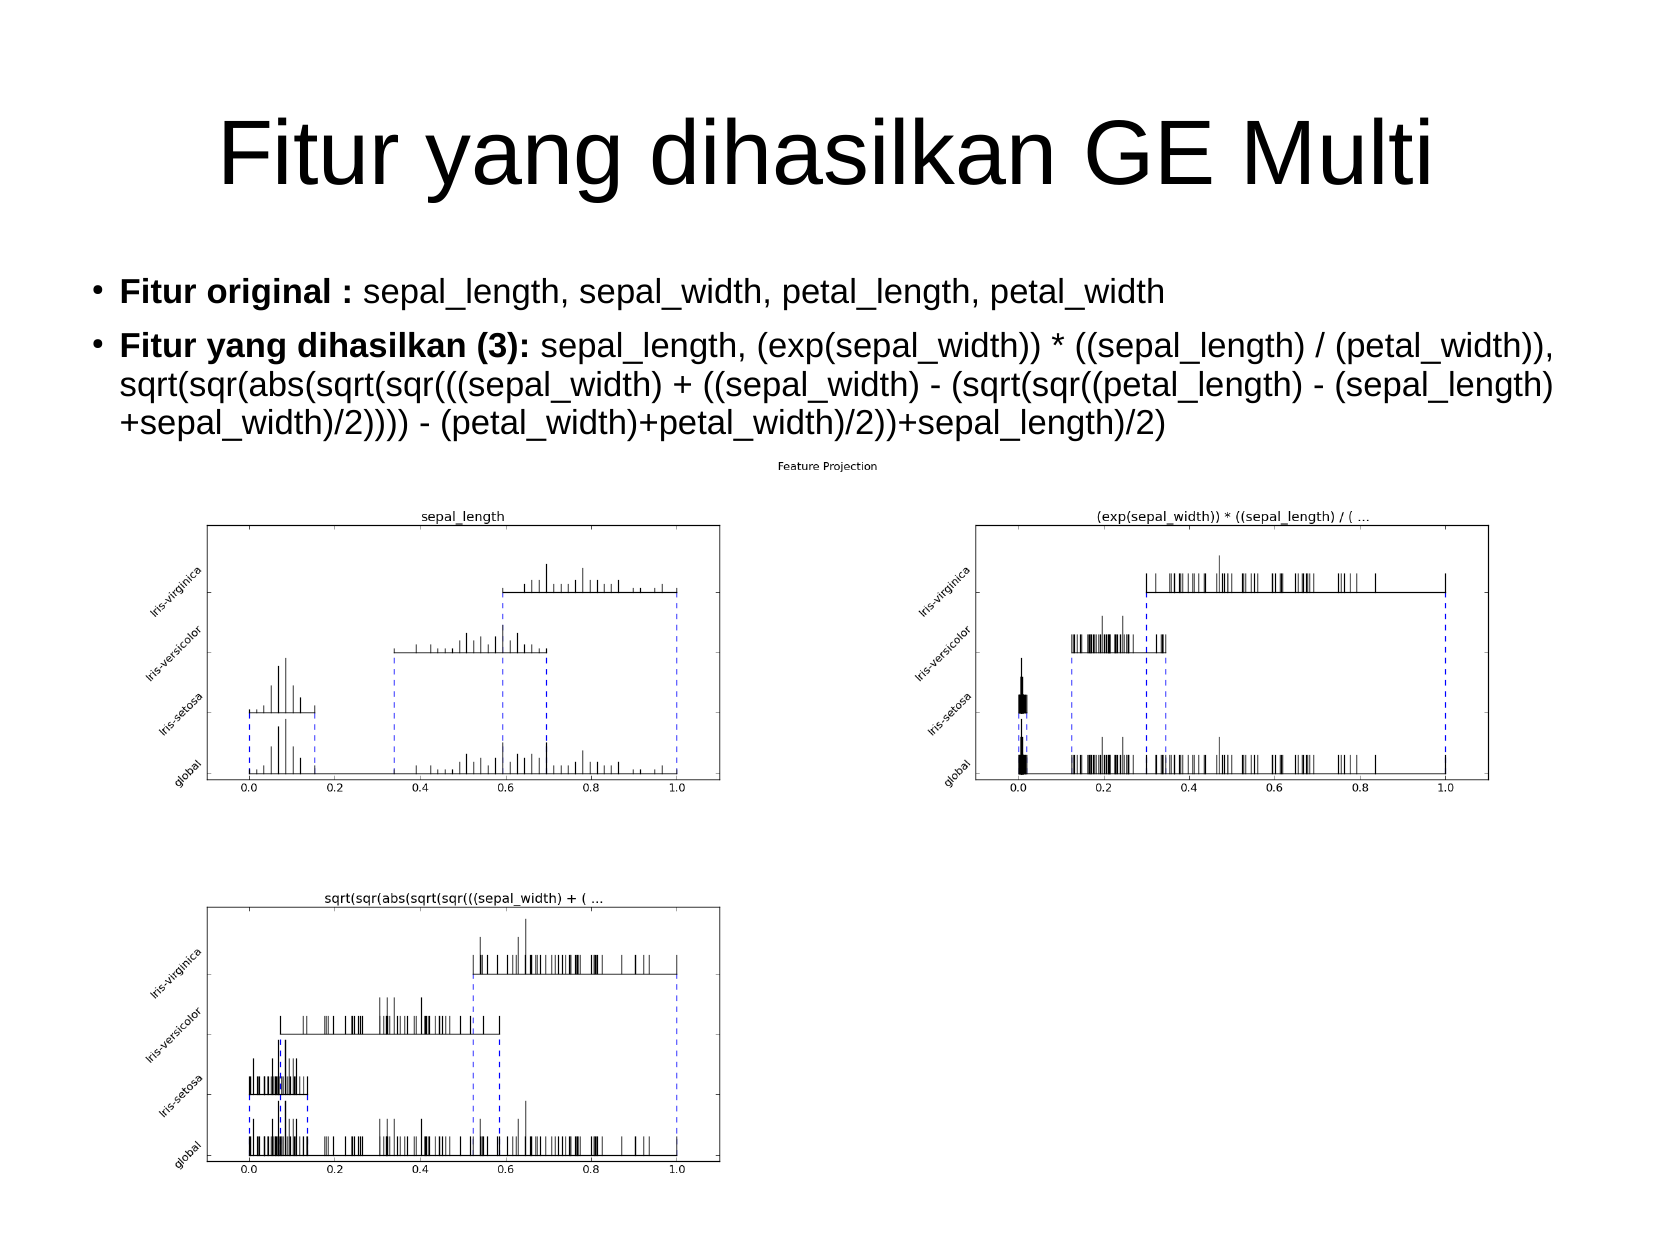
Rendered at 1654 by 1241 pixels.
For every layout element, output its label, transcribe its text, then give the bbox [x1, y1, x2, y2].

title Fitur yang dihasilkan GE Multi [82, 49, 1571, 257]
picture [0, 446, 1654, 1241]
list Fitur original : sepal_length, sepal_width, petal_length, petal_width Fitur yang dihasilkan (3): sepal_length, (exp(sepal_width)) * ((sepal_length) / (petal_width)), sqrt(sqr(abs(sqrt(sqr(((sepal_width) + ((sepal_width) - (sqrt(sqr((petal_length) - (sepal_length)+sepal_width)/2)))) - (petal_width)+petal_width)/2))+sepal_length)/2) [82, 271, 1571, 447]
